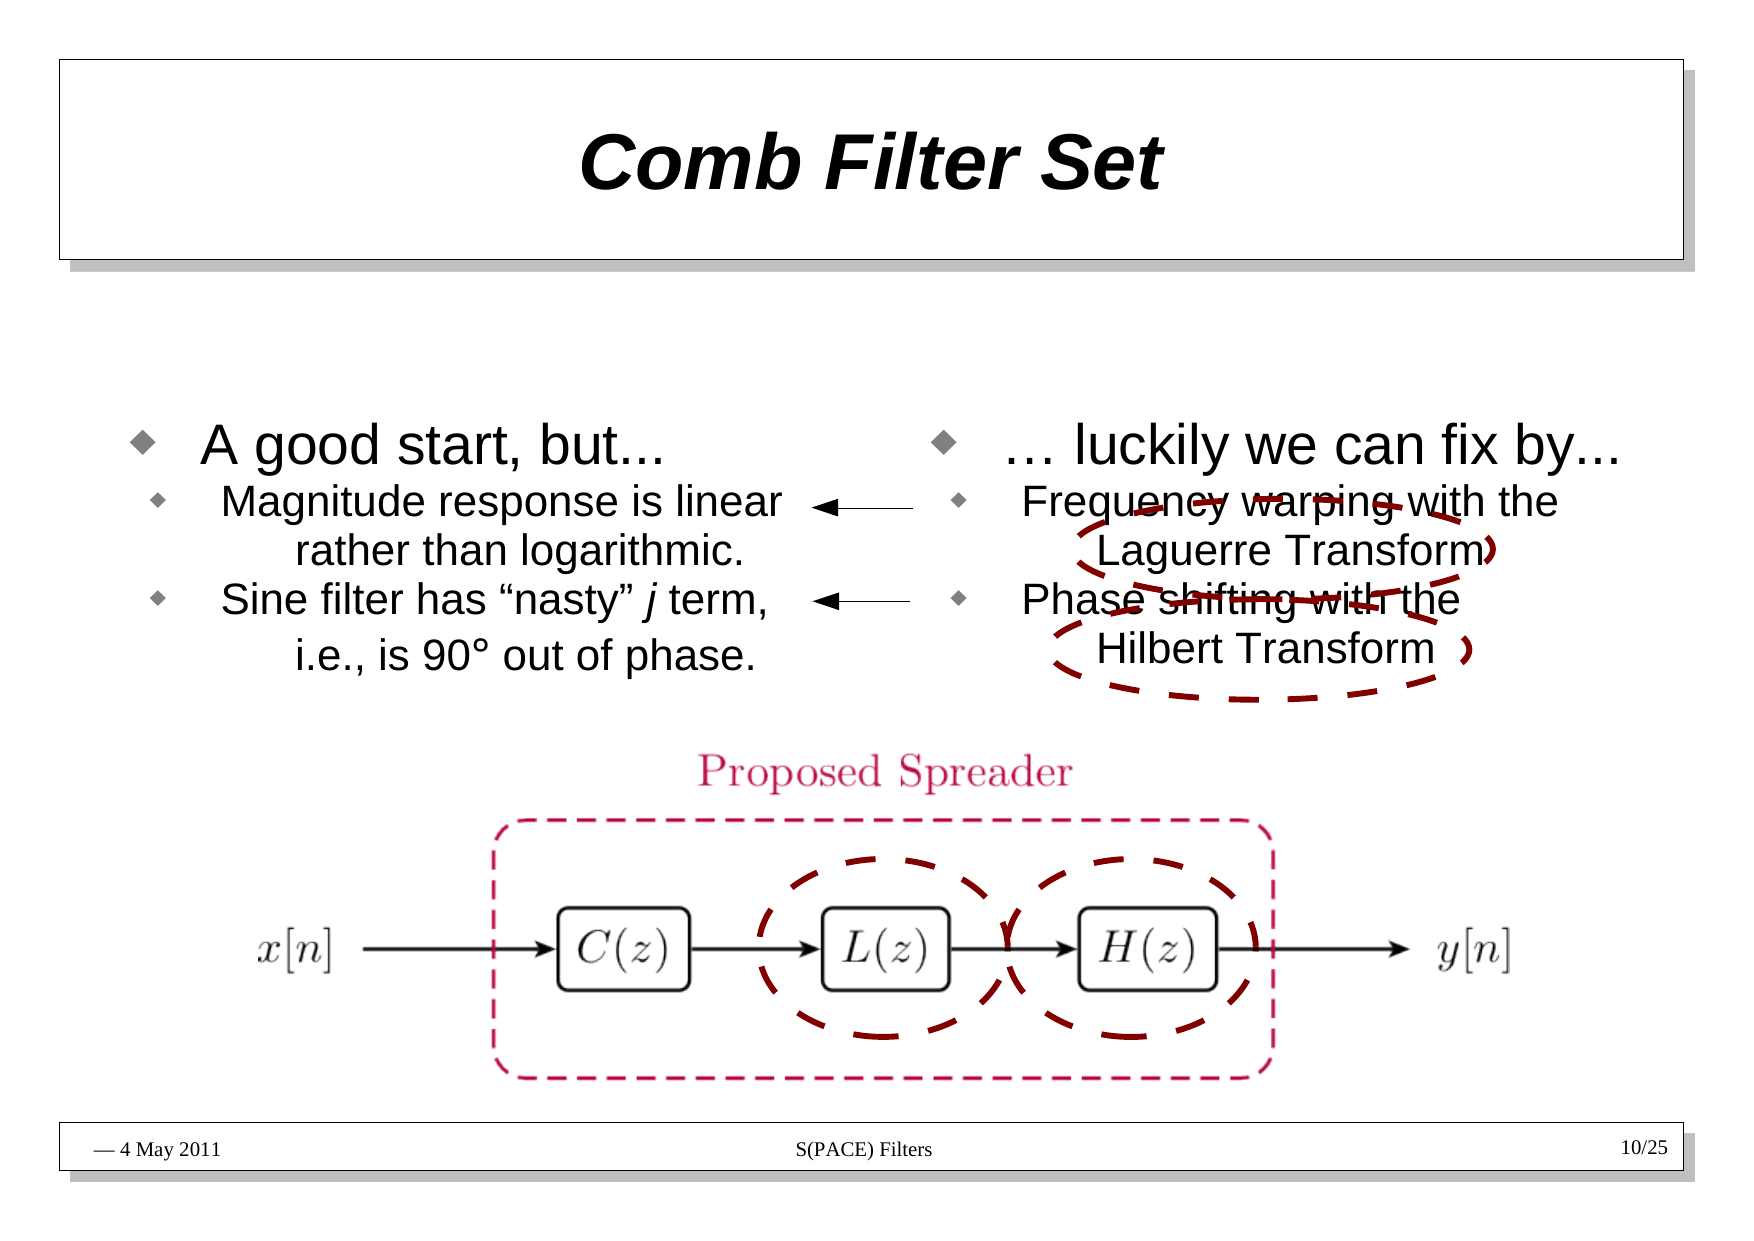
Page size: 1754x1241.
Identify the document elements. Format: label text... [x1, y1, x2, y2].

list … luckily we can fix by... Frequency warping with the Laguerre Transform Phase shifting with the Hilbert Transform [918, 413, 1682, 1034]
list A good start, but... Magnitude response is linear rather than logarithmic. Sine filter has “nasty” j term, i.e., is 90° out of phase. [118, 413, 881, 1034]
picture [258, 752, 1510, 1082]
title Comb Filter Set [59, 59, 1684, 266]
